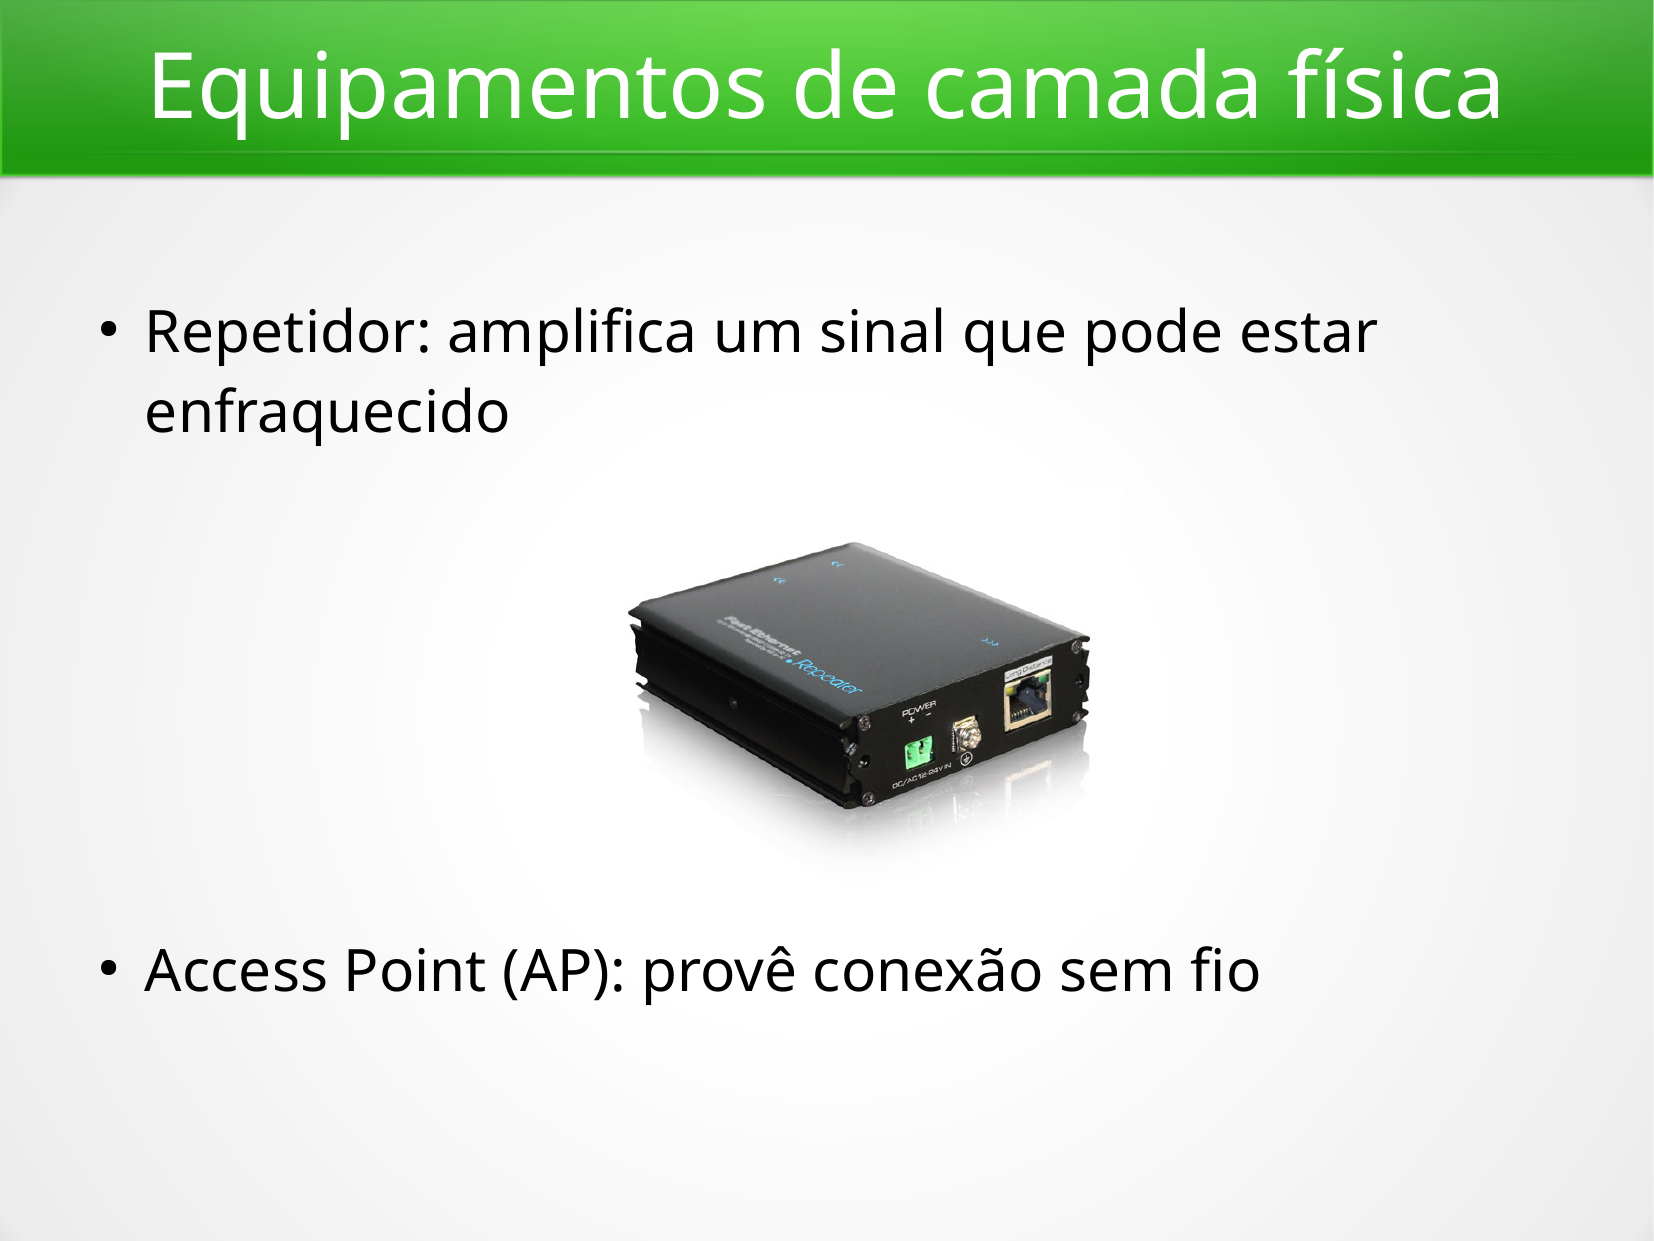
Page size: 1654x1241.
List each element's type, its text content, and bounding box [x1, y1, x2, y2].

picture [0, 0, 1654, 1241]
list Repetidor: amplifica um sinal que pode estar enfraquecido Access Point (AP): provê conexão sem fio [82, 290, 1571, 1010]
title Equipamentos de camada física [82, 11, 1571, 154]
